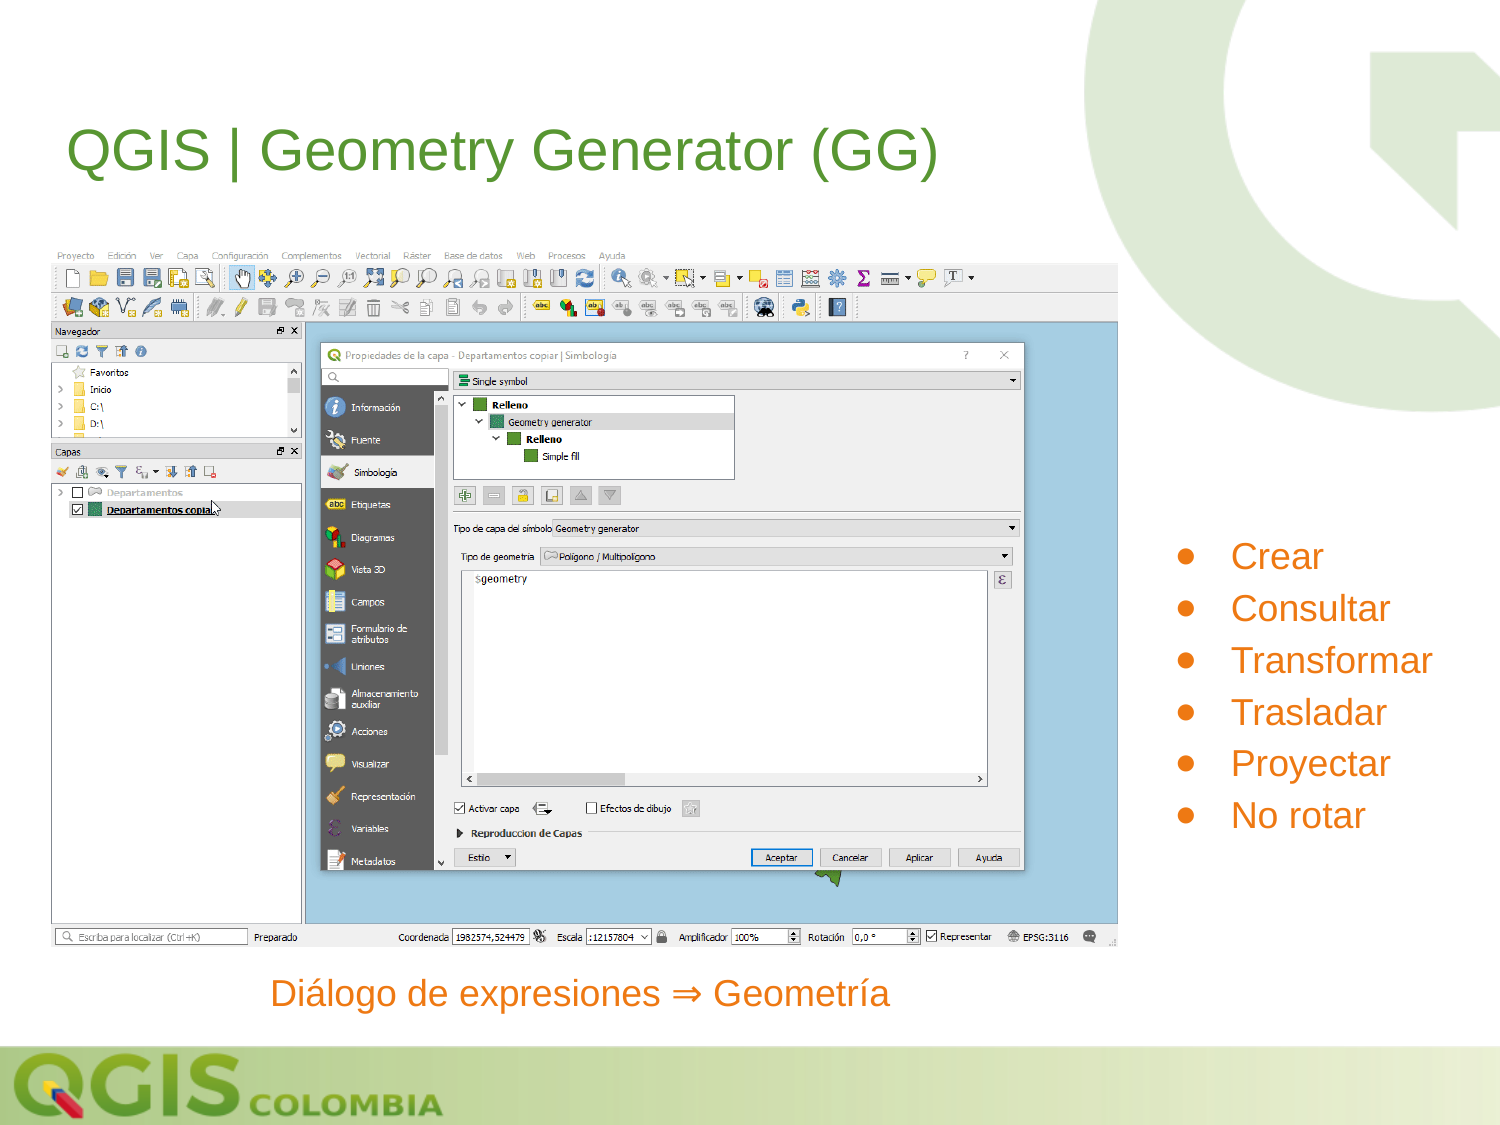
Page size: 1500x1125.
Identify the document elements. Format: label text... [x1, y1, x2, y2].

title QGIS | Geometry Generator (GG) [51, 97, 1449, 223]
list Diálogo de expresiones ⇒ Geometría [51, 947, 1110, 1025]
picture [0, 0, 1500, 1125]
list Crear Consultar Transformar Trasladar Proyectar No rotar [1140, 434, 1449, 928]
